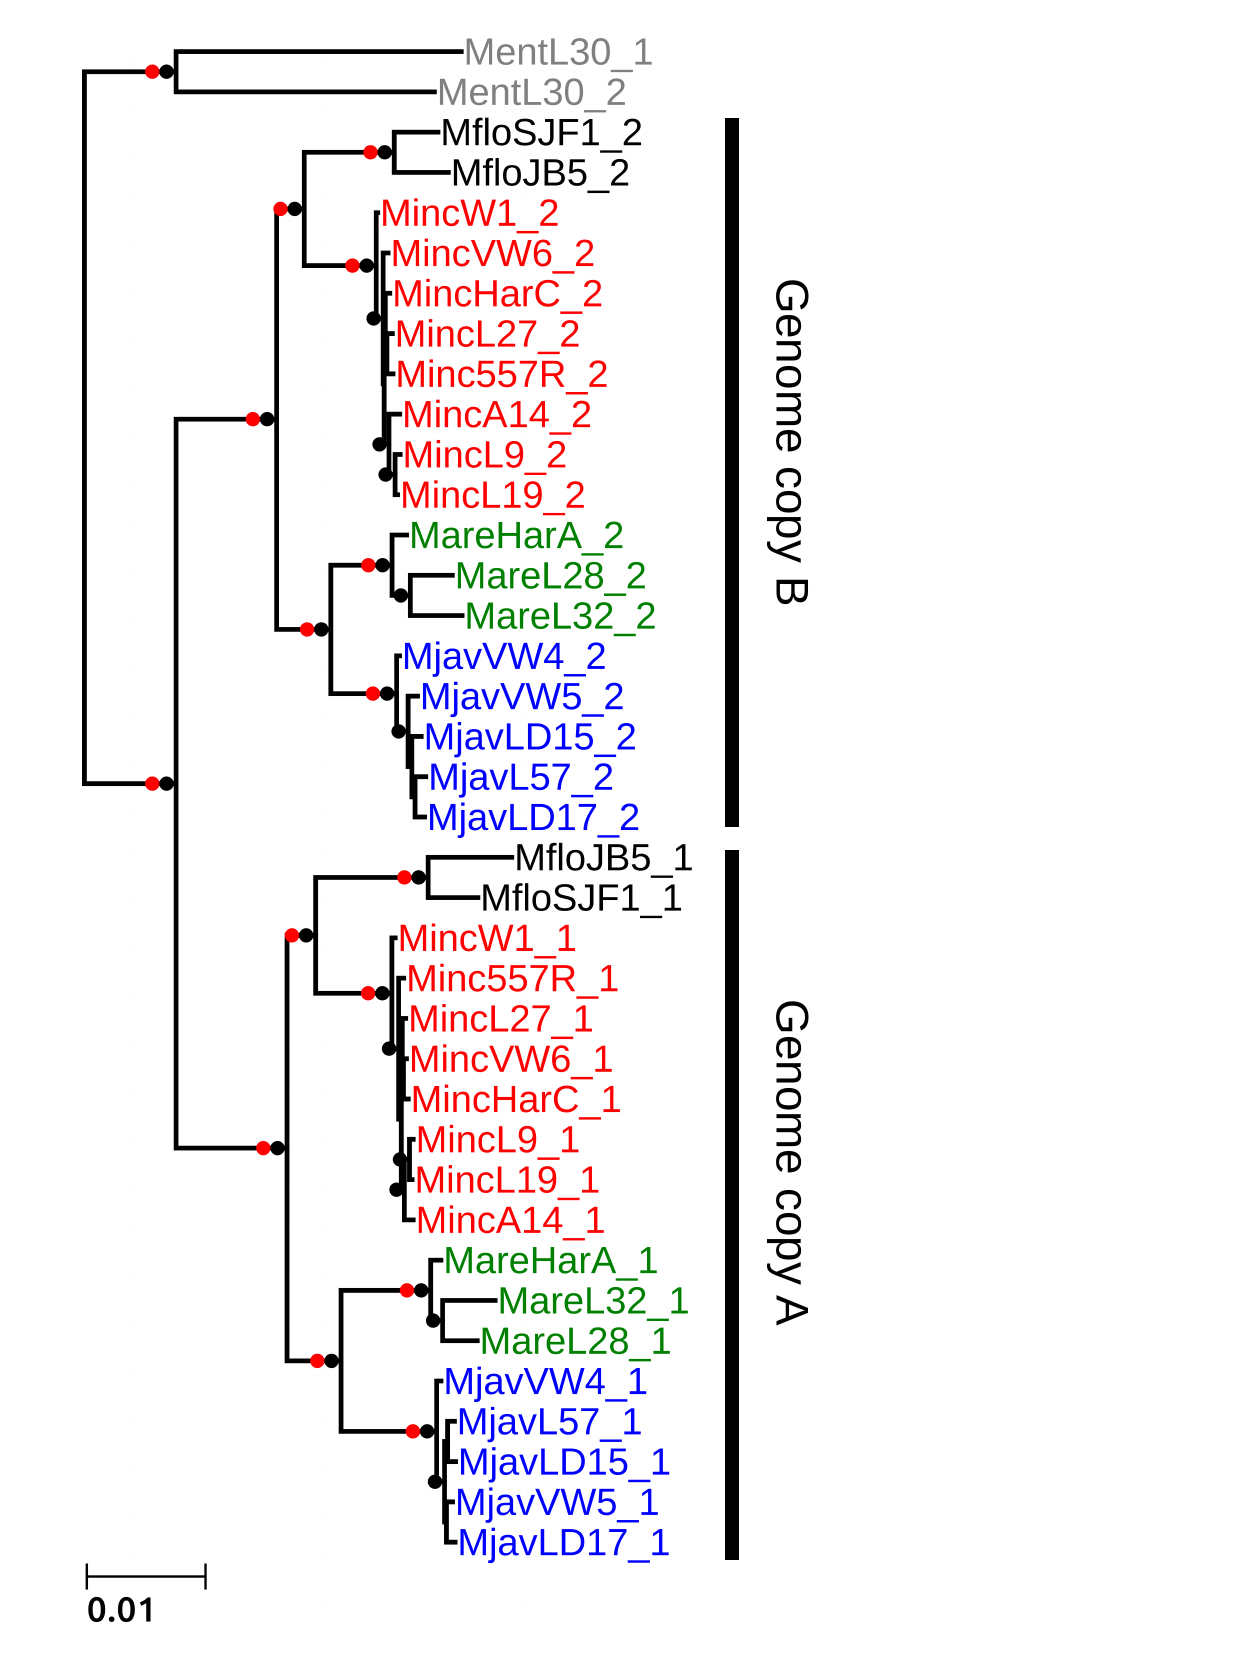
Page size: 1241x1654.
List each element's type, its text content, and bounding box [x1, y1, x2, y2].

text_box [725, 118, 739, 827]
picture [82, 29, 697, 1654]
text_box [725, 850, 739, 1560]
text_box Genome copy A [759, 955, 826, 1371]
text_box Genome copy B [759, 235, 826, 650]
